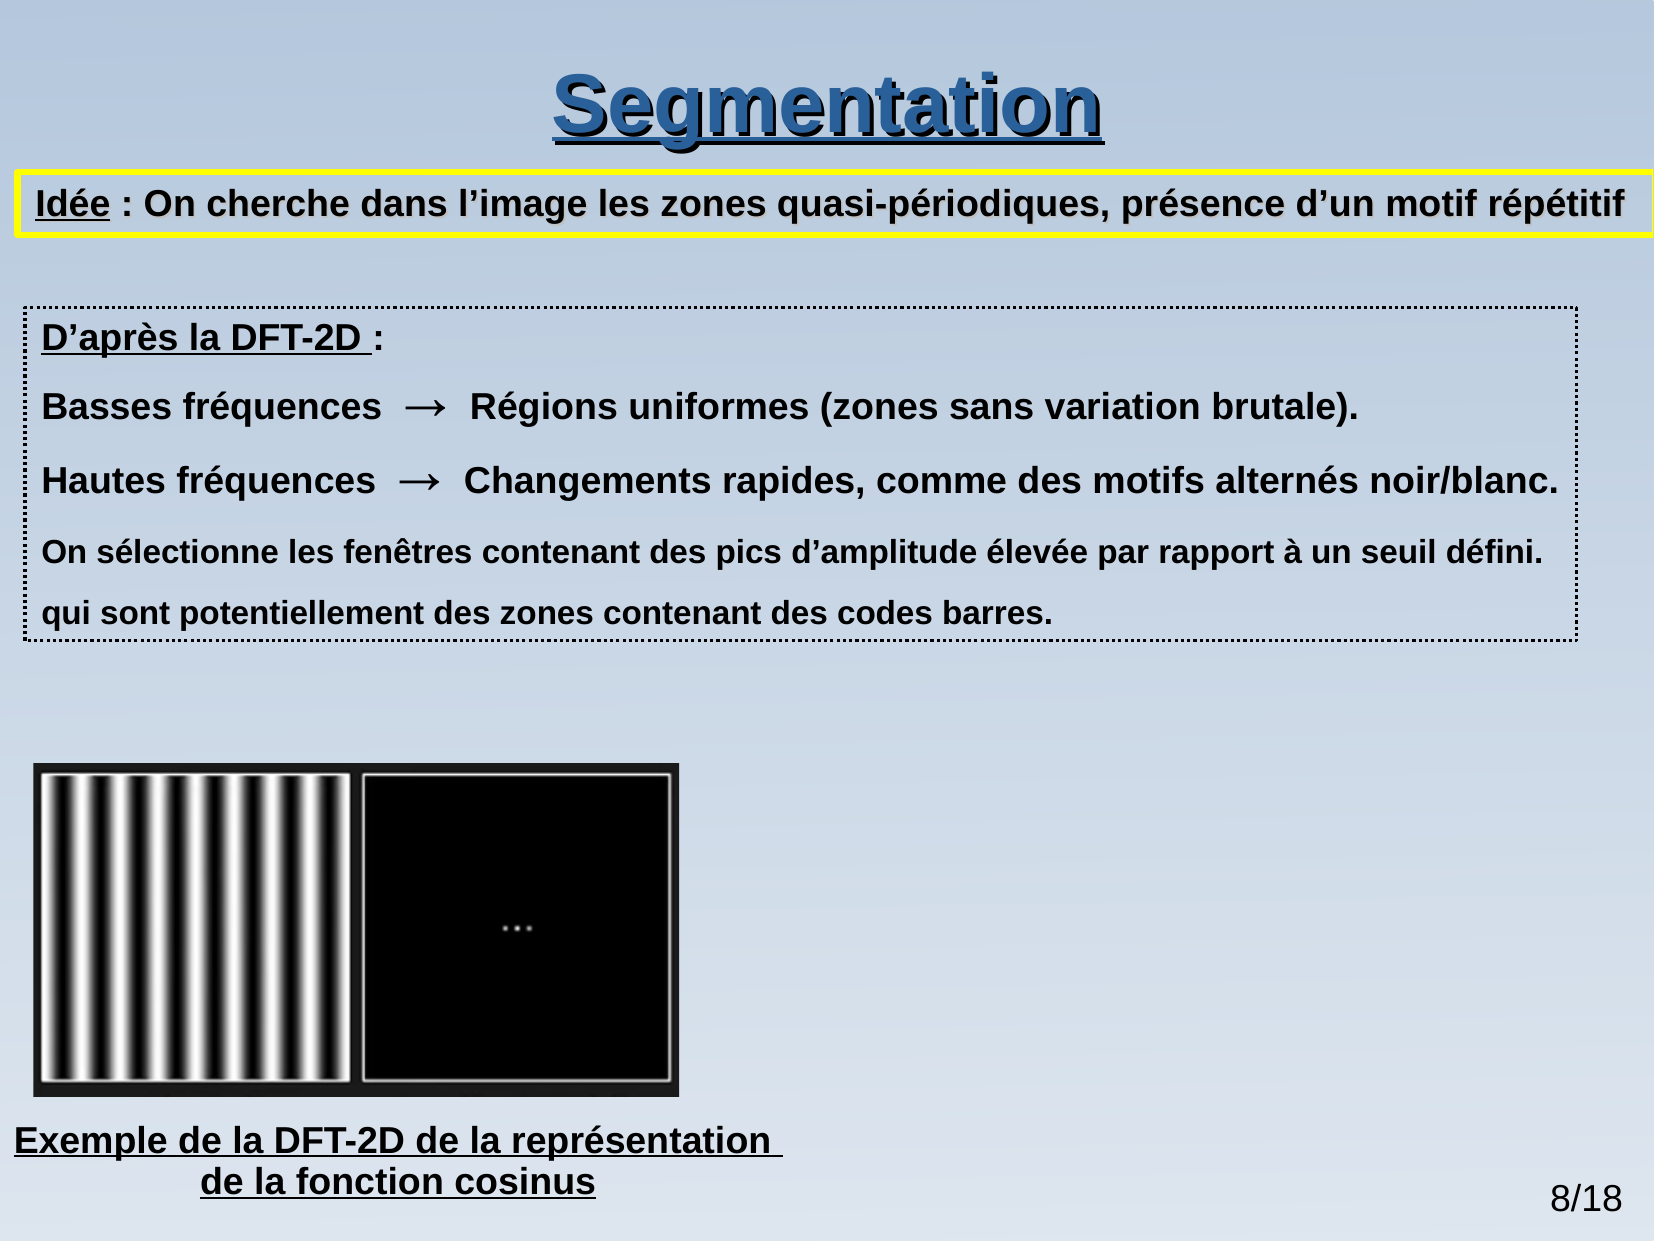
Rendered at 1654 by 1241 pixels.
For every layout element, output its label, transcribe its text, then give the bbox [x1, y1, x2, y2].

picture [33, 763, 680, 1097]
text_box Exemple de la DFT-2D de la représentation de la fonction cosinus [0, 1111, 798, 1211]
title Segmentation [82, 0, 1571, 169]
text_box D’après la DFT-2D : Basses fréquences → Régions uniformes (zones sans variation brutale). Hautes fréquences → Changements rapides, comme des motifs alternés noir/blanc. On sélectionne les fenêtres contenant des pics d’amplitude élevée par rapport à un seuil défini. qui sont potentiellement des zones contenant des codes barres. [25, 307, 1577, 641]
text_box Idée : On cherche dans l’image les zones quasi-périodiques, présence d’un motif répétitif [17, 171, 1654, 235]
